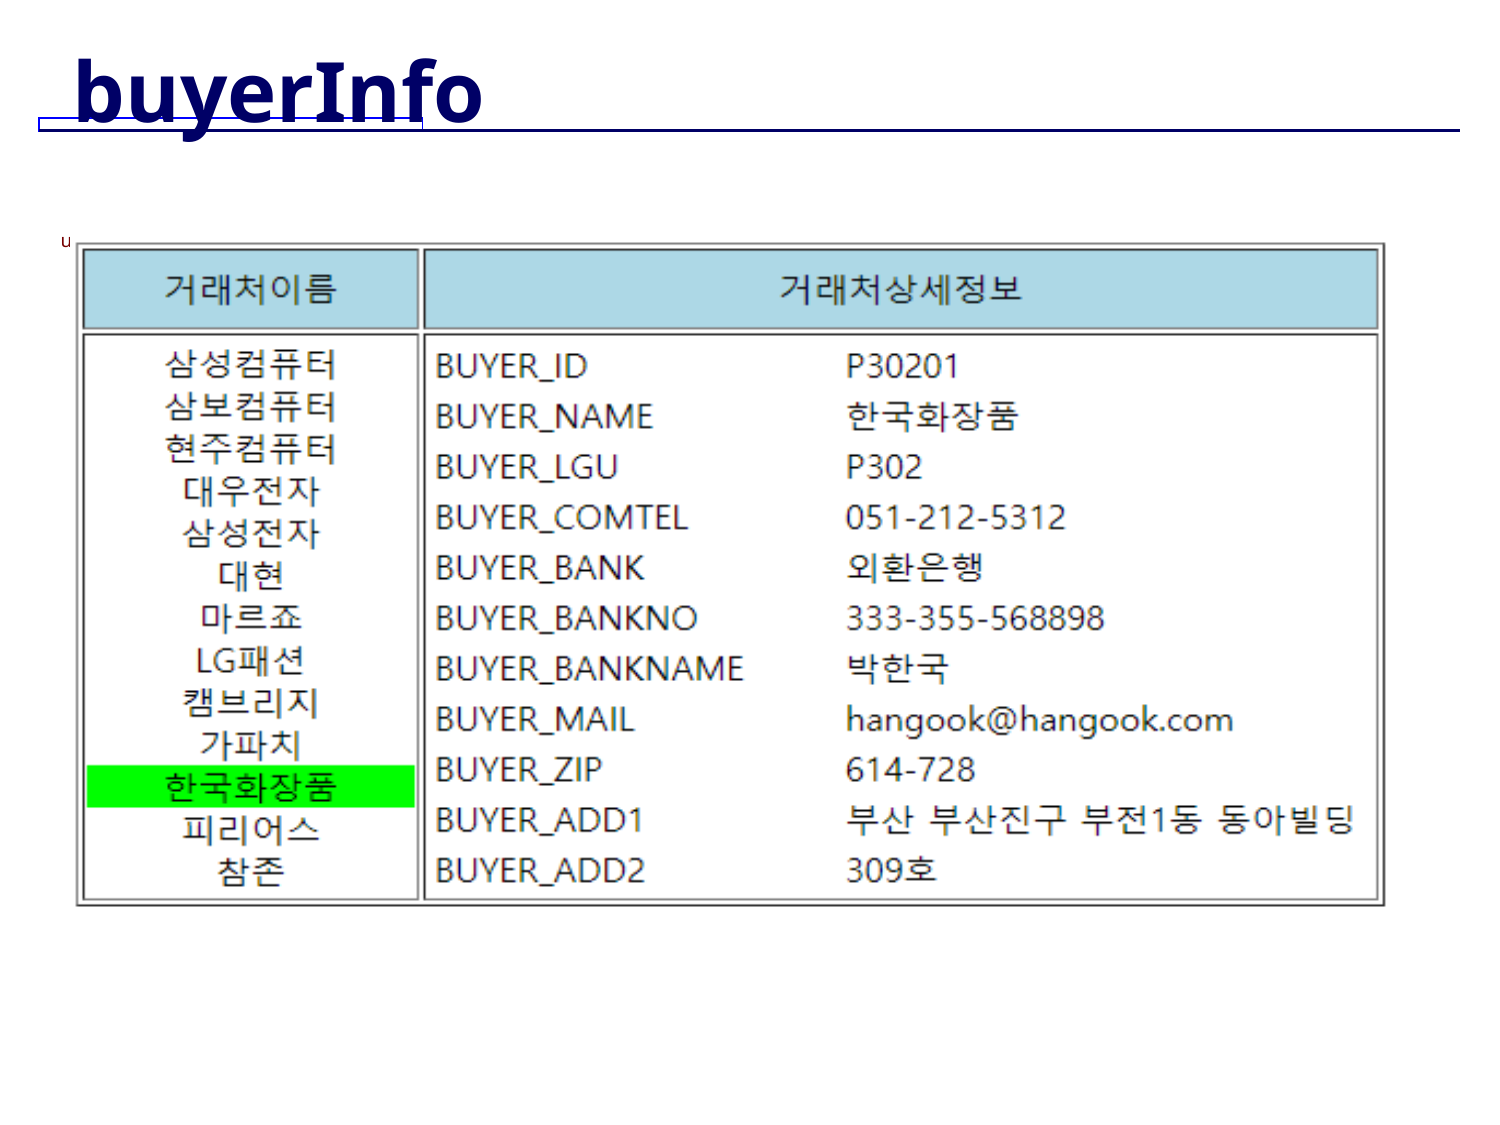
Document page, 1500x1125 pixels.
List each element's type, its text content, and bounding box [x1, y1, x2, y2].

list [45, 208, 1460, 1027]
title buyerInfo [58, 31, 1077, 110]
picture [70, 233, 1390, 915]
